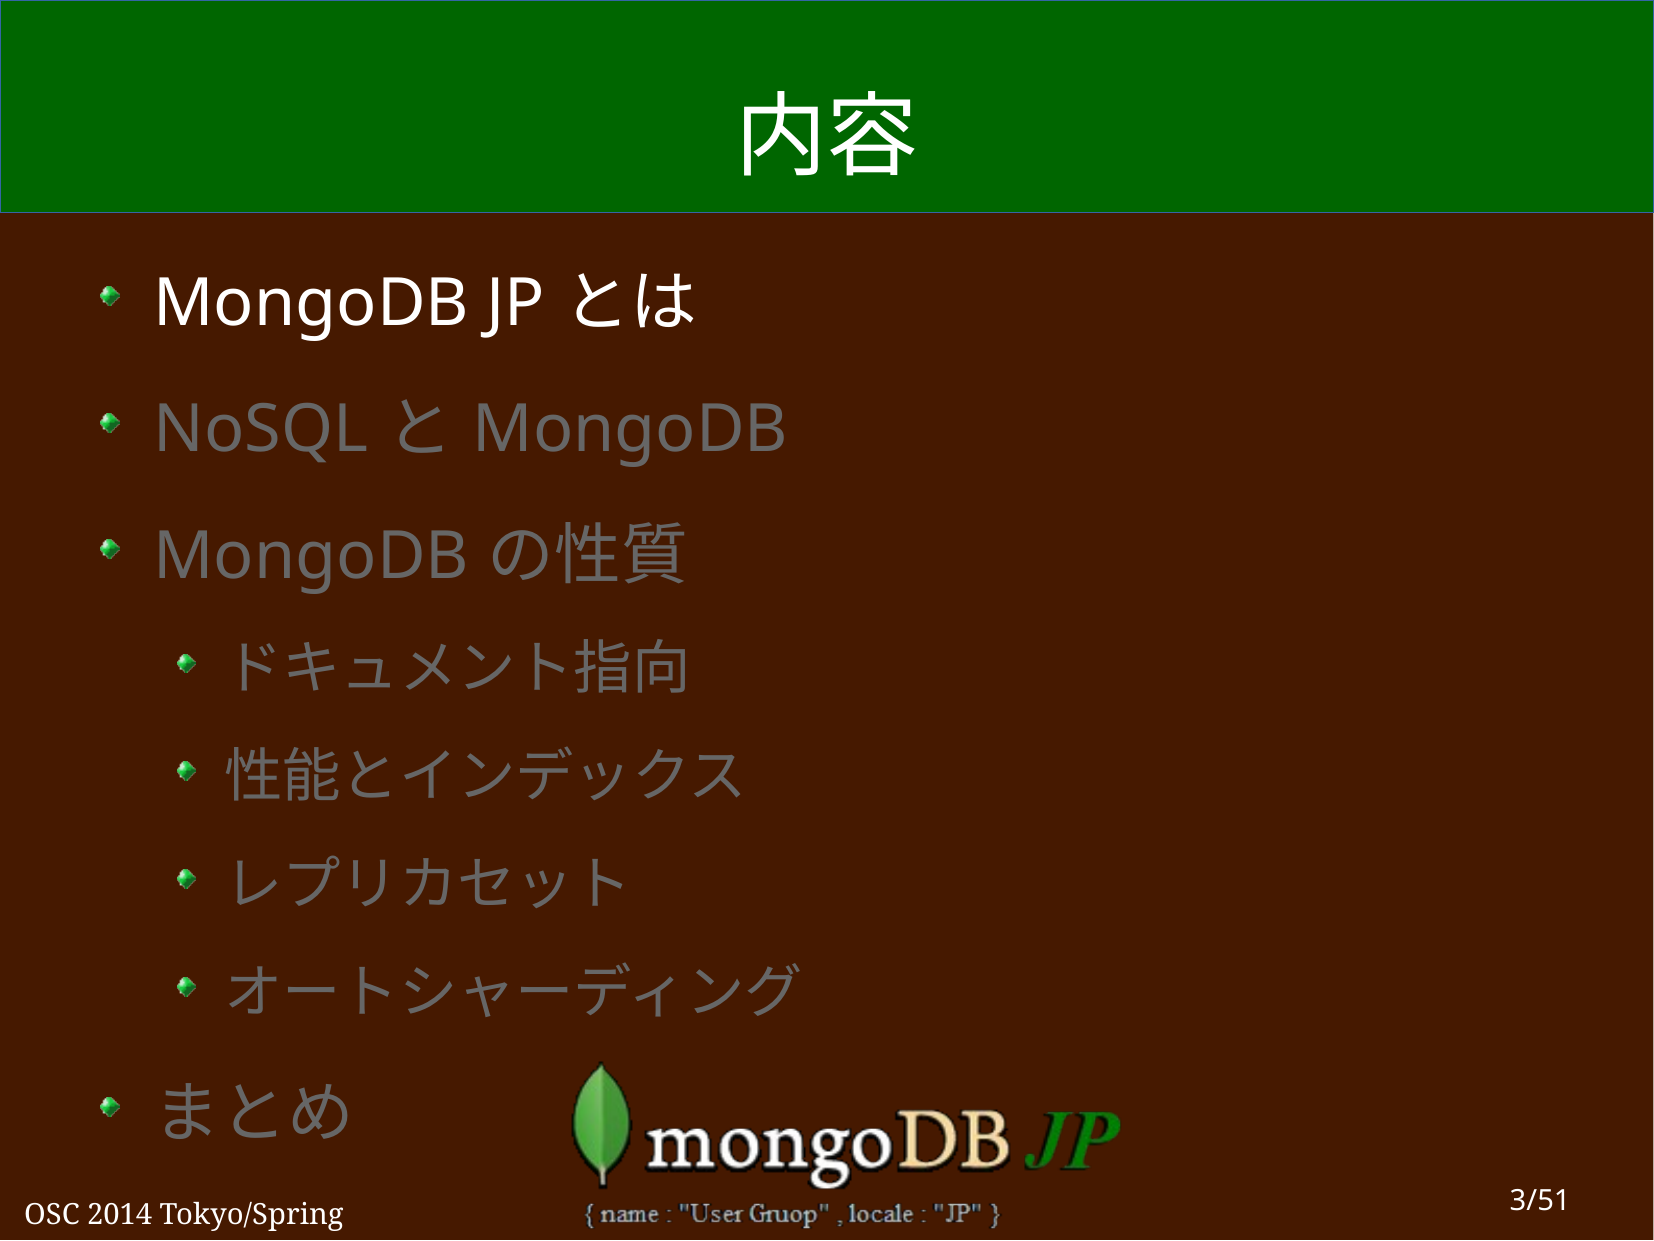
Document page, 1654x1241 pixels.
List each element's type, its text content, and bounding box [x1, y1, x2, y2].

title 内容 [82, 49, 1571, 207]
picture [566, 1132, 1140, 1241]
list MongoDB JPとは NoSQLとMongoDB MongoDBの性質 ドキュメント指向 性能とインデックス レプリカセット オートシャーディング まとめ [82, 247, 1571, 1132]
